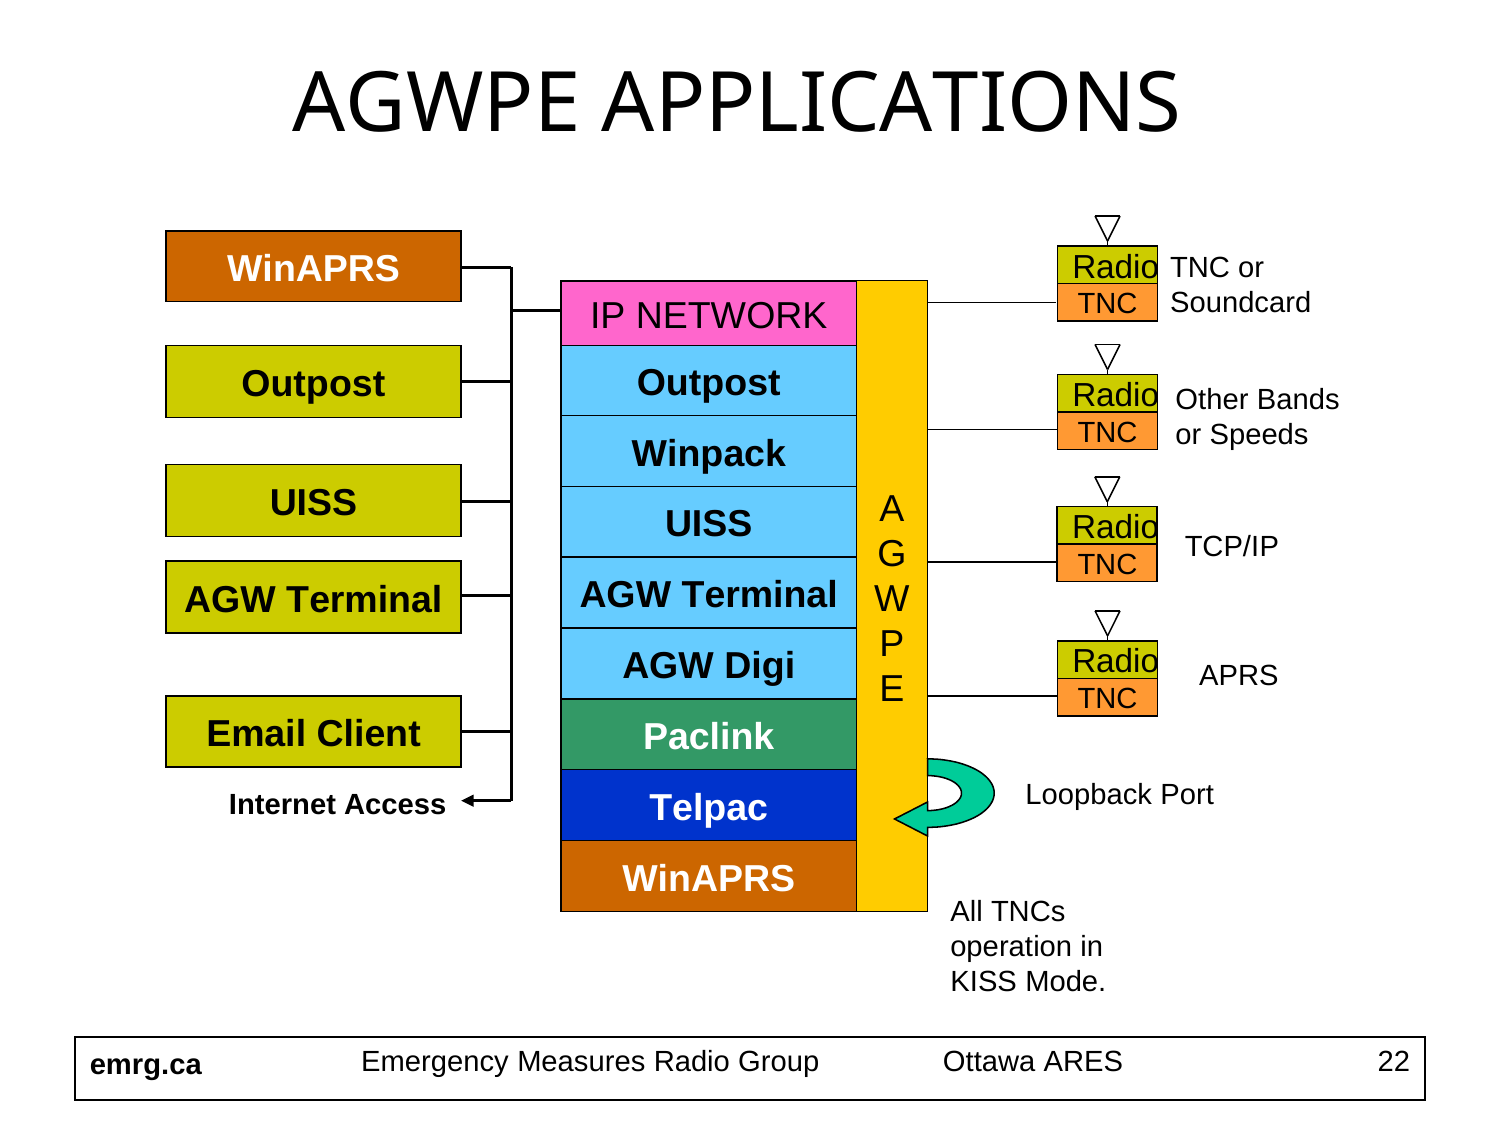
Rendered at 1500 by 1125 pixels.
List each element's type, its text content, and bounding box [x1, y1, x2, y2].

text_box All TNCs operation in KISS Mode. [935, 885, 1185, 1006]
text_box TNC [1057, 284, 1155, 322]
text_box Radio [1057, 640, 1158, 679]
text_box AGWPE APPLICATIONS [115, 56, 1359, 157]
text_box Radio [1057, 374, 1158, 412]
text_box WinAPRS [165, 230, 462, 302]
text_box AGW Terminal [561, 557, 856, 628]
text_box Winpack [561, 416, 856, 486]
text_box Internet Access [214, 777, 462, 828]
text_box Outpost [561, 346, 856, 416]
text_box UISS [561, 486, 856, 557]
text_box Telpac [561, 769, 856, 840]
text_box Loopback Port [1010, 768, 1230, 819]
text_box WinAPRS [561, 840, 856, 912]
text_box TCP/IP [1169, 519, 1294, 570]
text_box Outpost [165, 345, 462, 418]
text_box AGW Terminal [165, 561, 462, 634]
text_box TNC [1057, 545, 1158, 582]
text_box UISS [165, 464, 462, 537]
text_box Radio [1057, 246, 1155, 284]
text_box AGW Digi [561, 628, 856, 698]
text_box Other Bands or Speeds [1160, 372, 1359, 458]
text_box TNC [1057, 679, 1158, 716]
text_box TNC [1057, 412, 1158, 450]
text_box A G W P E [856, 280, 928, 912]
text_box APRS [1184, 648, 1294, 700]
text_box Radio [1057, 506, 1158, 545]
text_box Paclink [561, 698, 856, 769]
text_box Radio [1144, 262, 1154, 276]
text_box Email Client [165, 696, 462, 767]
text_box IP NETWORK [561, 280, 856, 346]
text_box TNC or Soundcard [1155, 241, 1382, 327]
